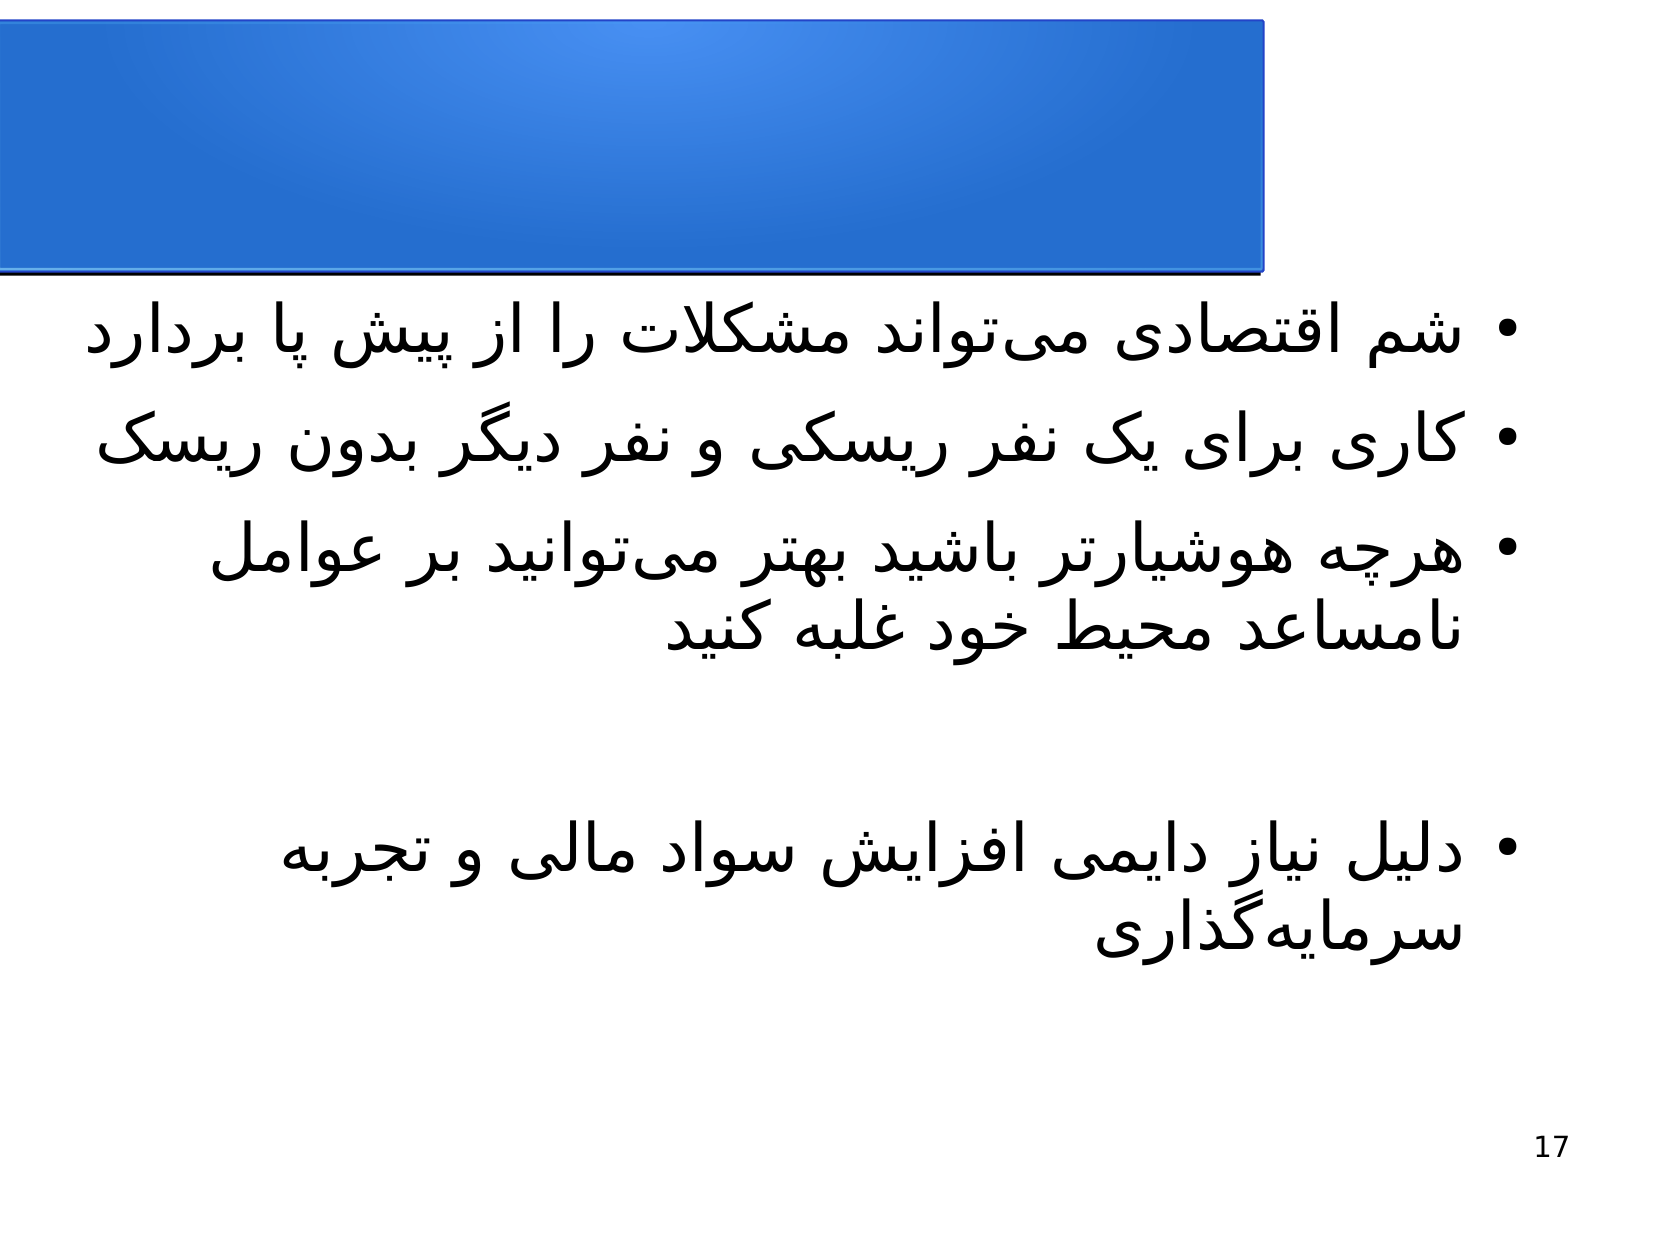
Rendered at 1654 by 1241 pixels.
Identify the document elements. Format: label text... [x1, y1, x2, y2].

list شم اقتصادی می‌تواند مشکلات را از پیش پا بردارد کاری برای یک نفر ریسکی و نفر دیگر بدون ریسک هرچه هوشیارتر باشید بهتر می‌توانید بر عوامل نامساعد محیط خود غلبه کنید دلیل نیاز دایمی افزایش سواد مالی و تجربه سرمایه‌گذاری [82, 290, 1538, 1010]
